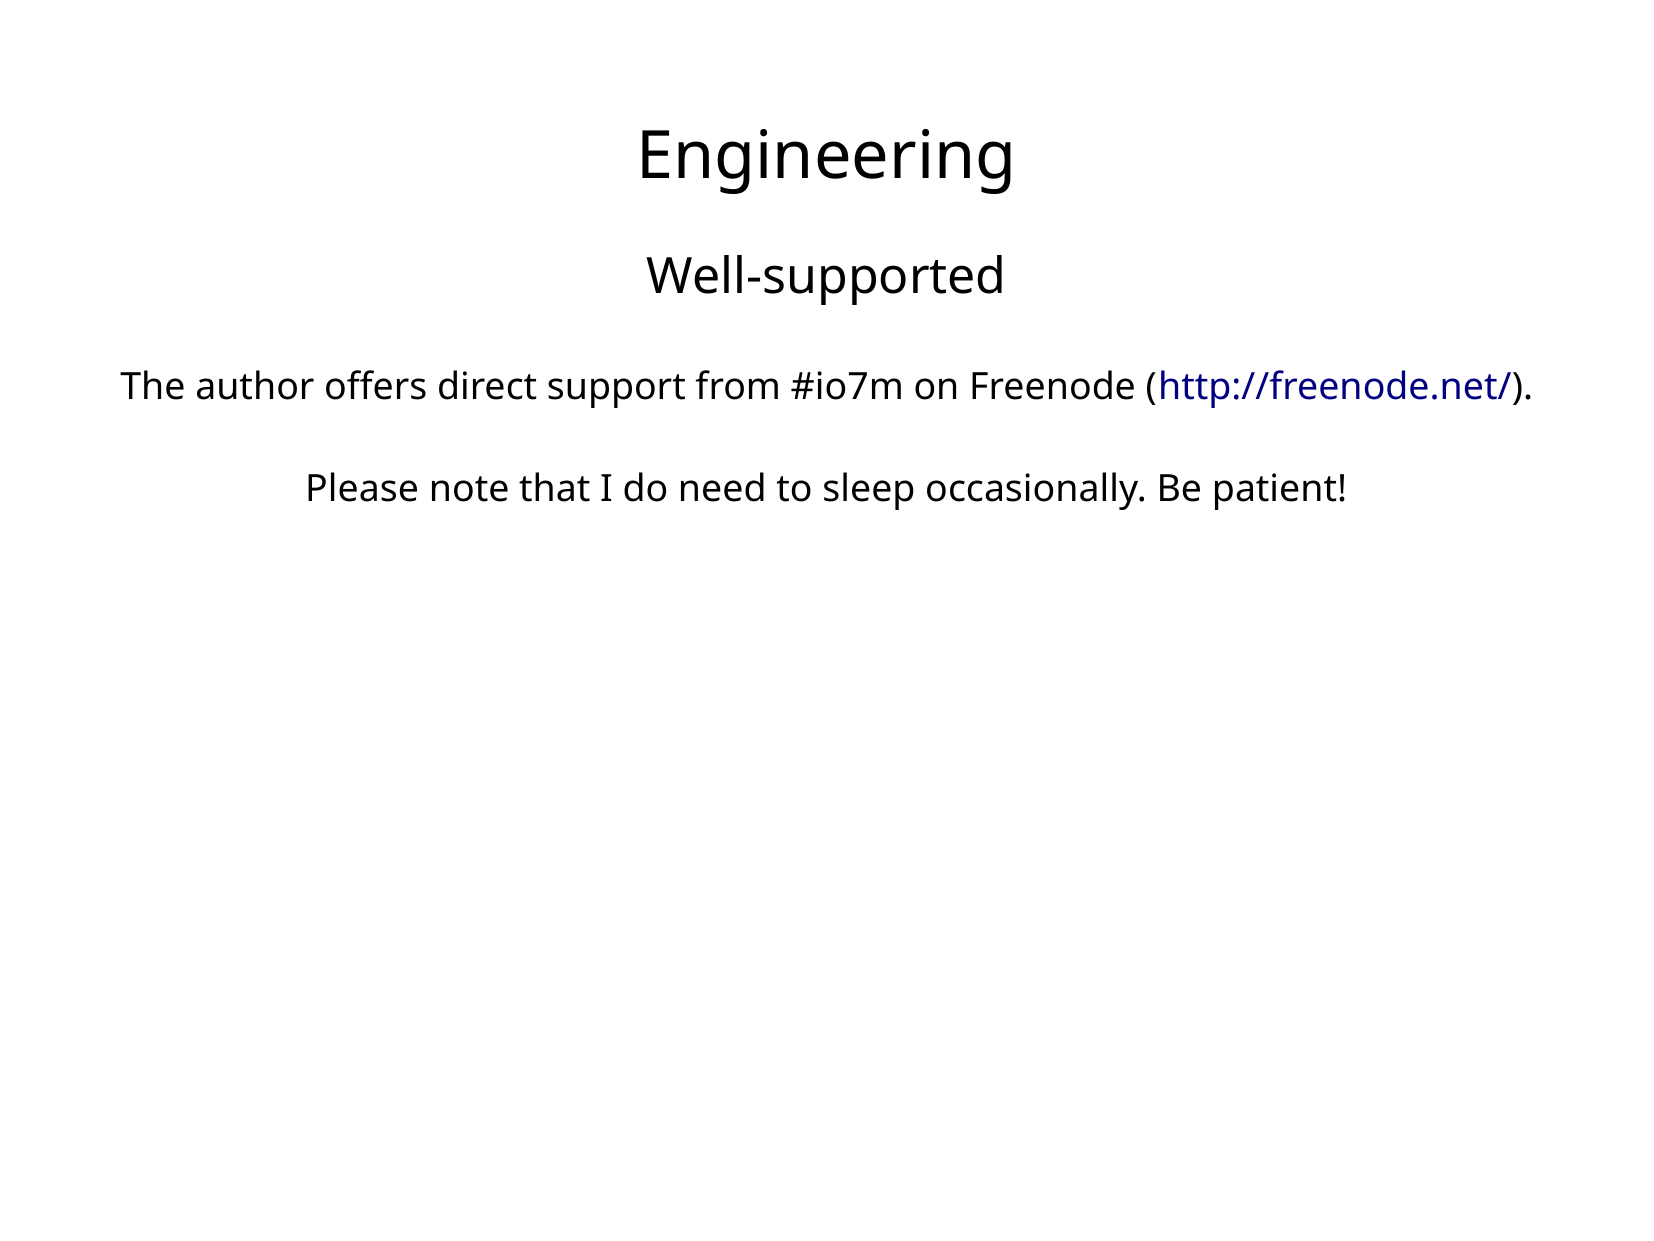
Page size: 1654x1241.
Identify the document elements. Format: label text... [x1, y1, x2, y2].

subtitle Well-supported The author offers direct support from #io7m on Freenode (http://freenode.net/). Please note that I do need to sleep occasionally. Be patient! [82, 49, 1571, 1010]
